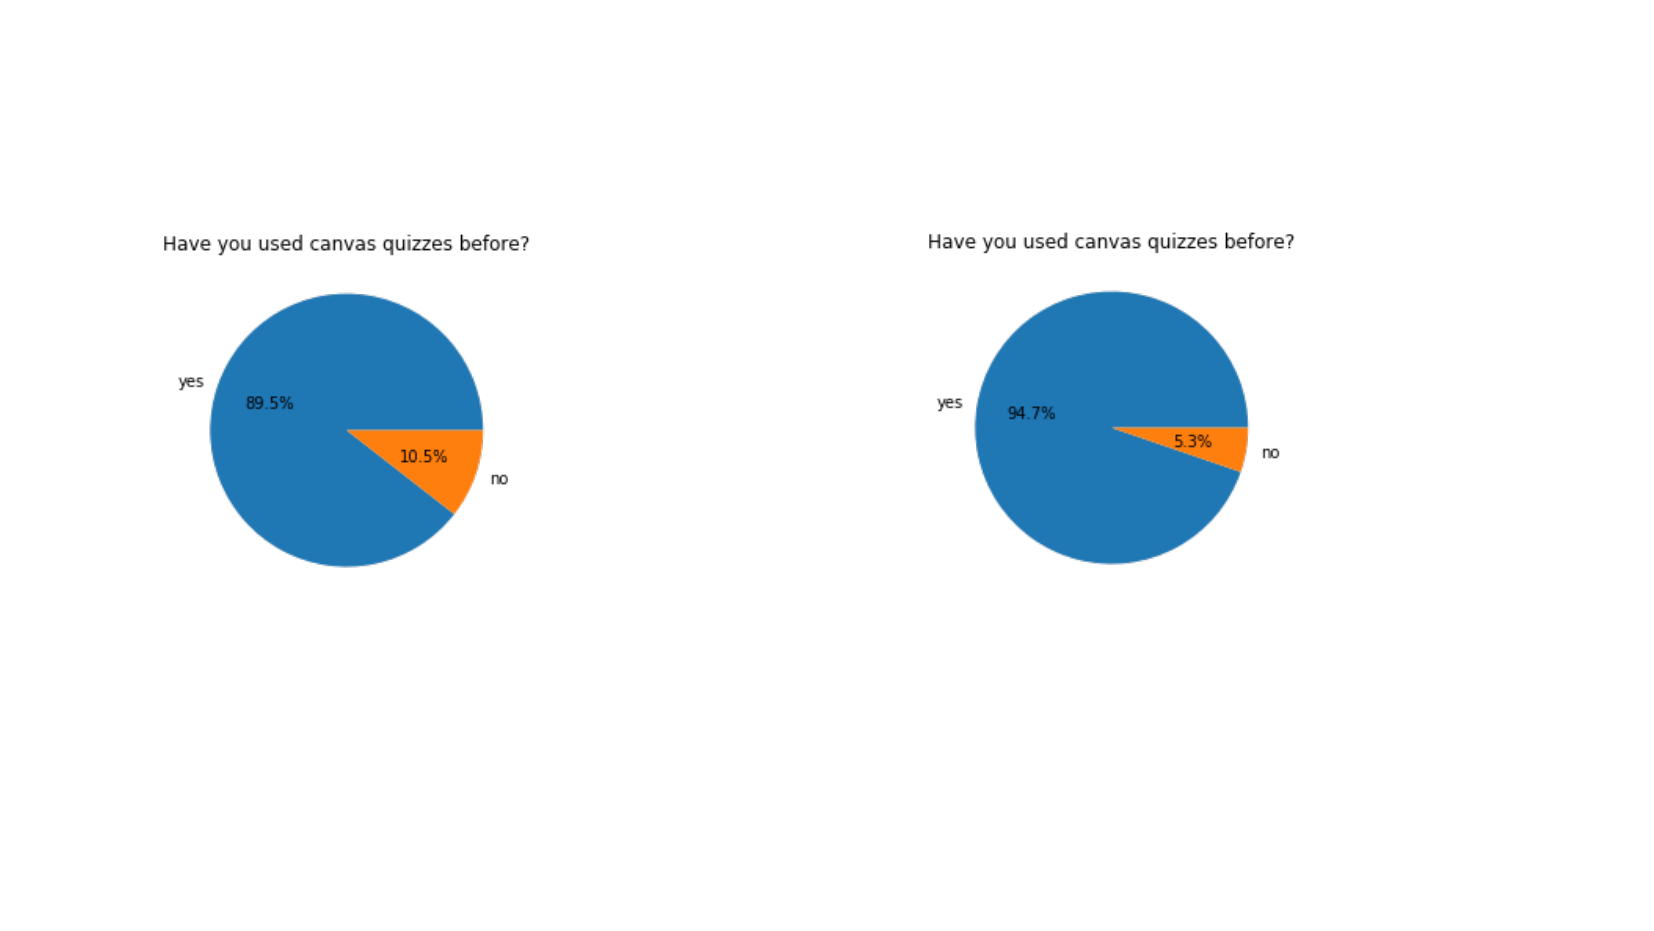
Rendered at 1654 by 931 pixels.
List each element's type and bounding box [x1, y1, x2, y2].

picture [152, 224, 541, 618]
picture [917, 222, 1306, 616]
